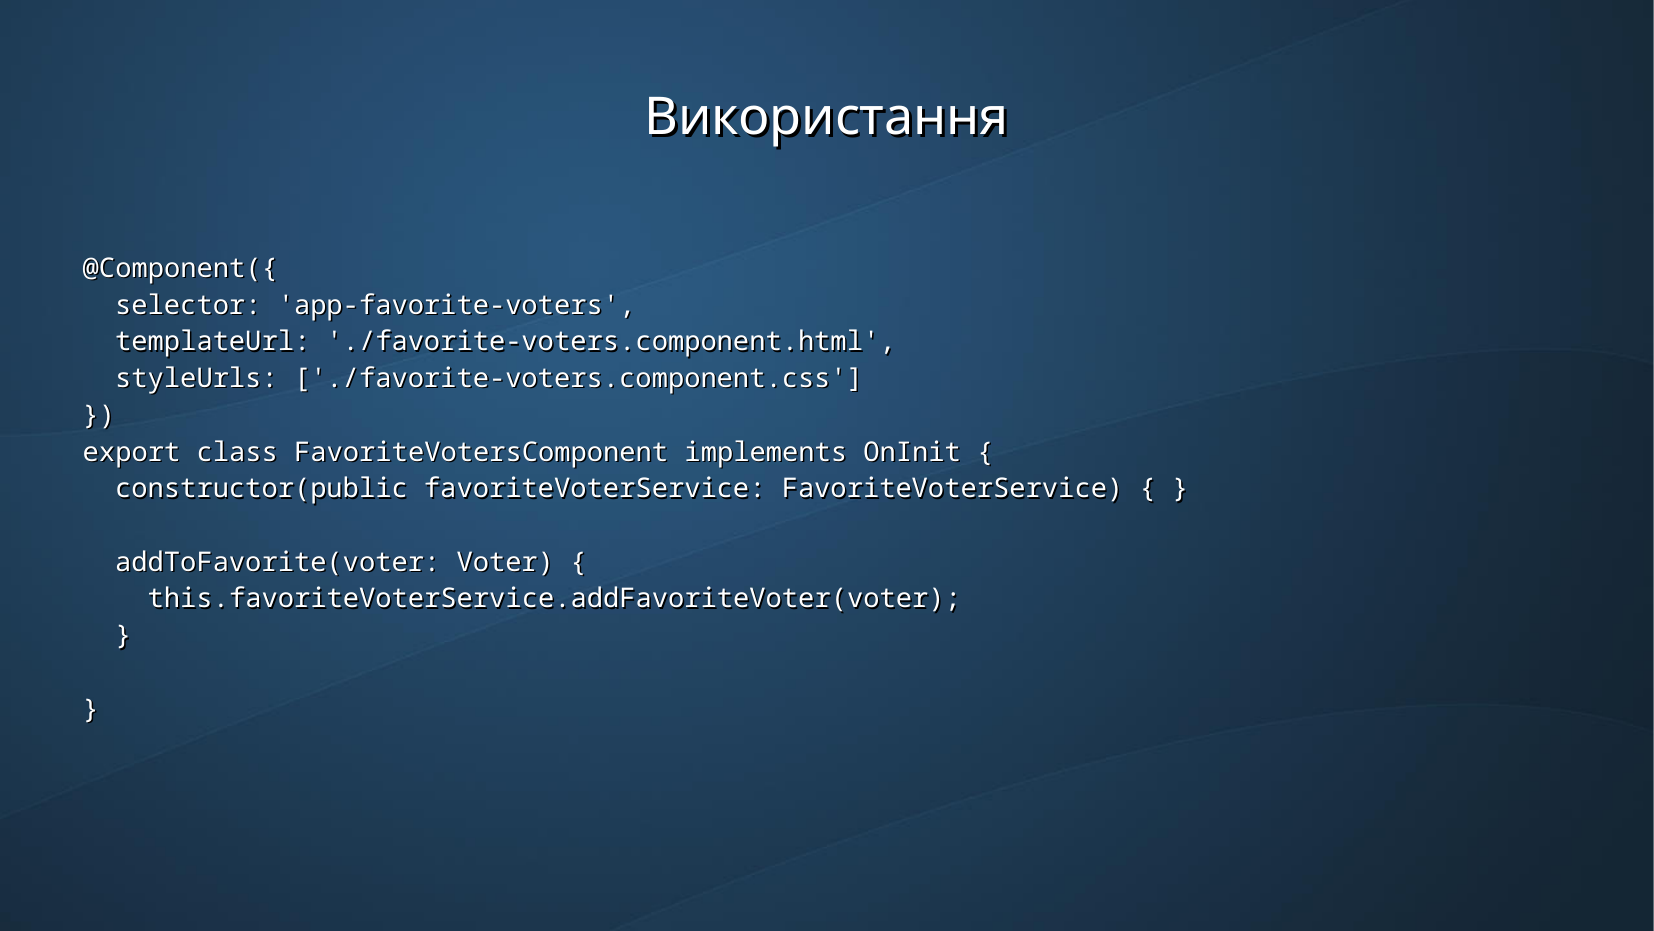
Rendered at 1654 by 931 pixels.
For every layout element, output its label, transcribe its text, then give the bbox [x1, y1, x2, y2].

subtitle @Component({ selector: 'app-favorite-voters', templateUrl: './favorite-voters.component.html', styleUrls: ['./favorite-voters.component.css'] }) export class FavoriteVotersComponent implements OnInit { constructor(public favoriteVoterService: FavoriteVoterService) { } addToFavorite(voter: Voter) { this.favoriteVoterService.addFavoriteVoter(voter); } } [82, 217, 1571, 758]
picture [0, 0, 1654, 931]
title Використання [82, 37, 1571, 193]
